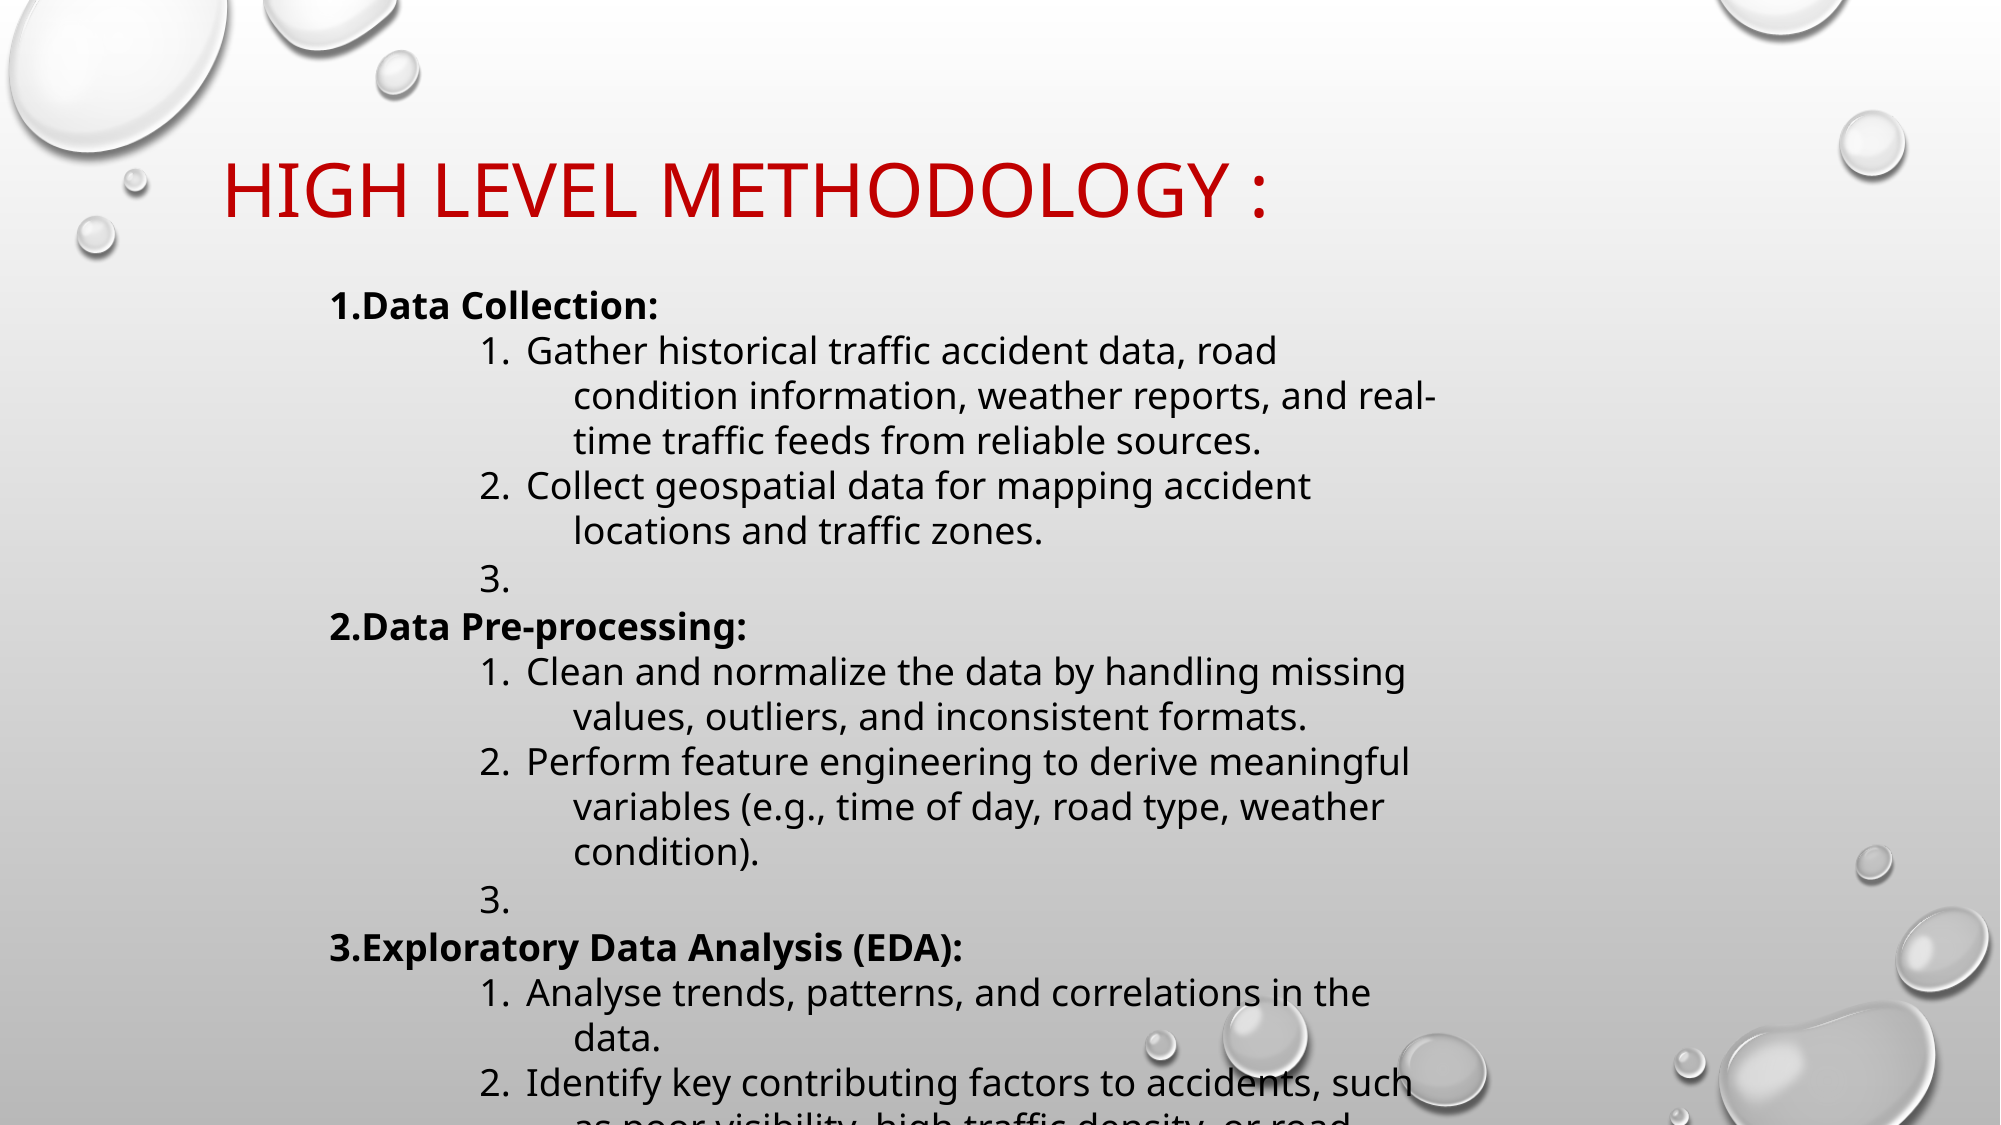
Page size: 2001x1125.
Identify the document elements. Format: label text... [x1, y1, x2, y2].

text_box Data Collection: Gather historical traffic accident data, road condition information, weather reports, and real-time traffic feeds from reliable sources. Collect geospatial data for mapping accident locations and traffic zones. Data Pre-processing: Clean and normalize the data by handling missing values, outliers, and inconsistent formats. Perform feature engineering to derive meaningful variables (e.g., time of day, road type, weather condition). Exploratory Data Analysis (EDA): Analyse trends, patterns, and correlations in the data. Identify key contributing factors to accidents, such as poor visibility, high traffic density, or road design. [314, 229, 1466, 1017]
title High level methodology : [0, 62, 1596, 325]
